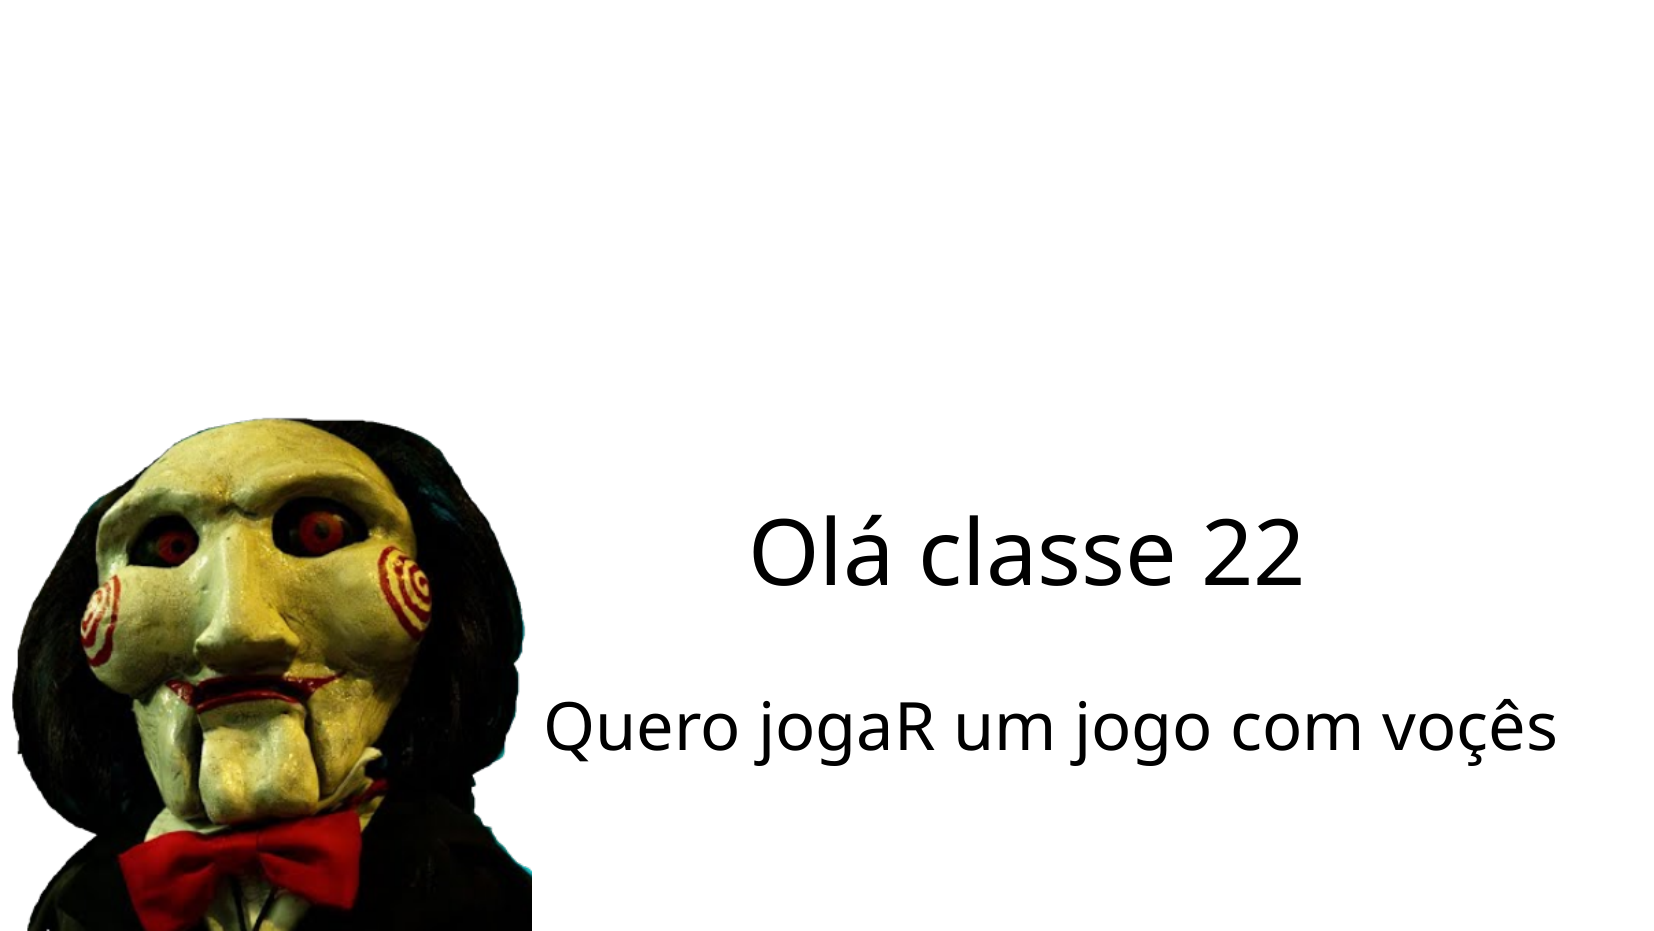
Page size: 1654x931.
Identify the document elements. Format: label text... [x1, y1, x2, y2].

title Olá classe 22 [532, 472, 1654, 628]
list Quero jogaR um jogo com voçês [532, 679, 1654, 931]
picture [0, 399, 532, 931]
